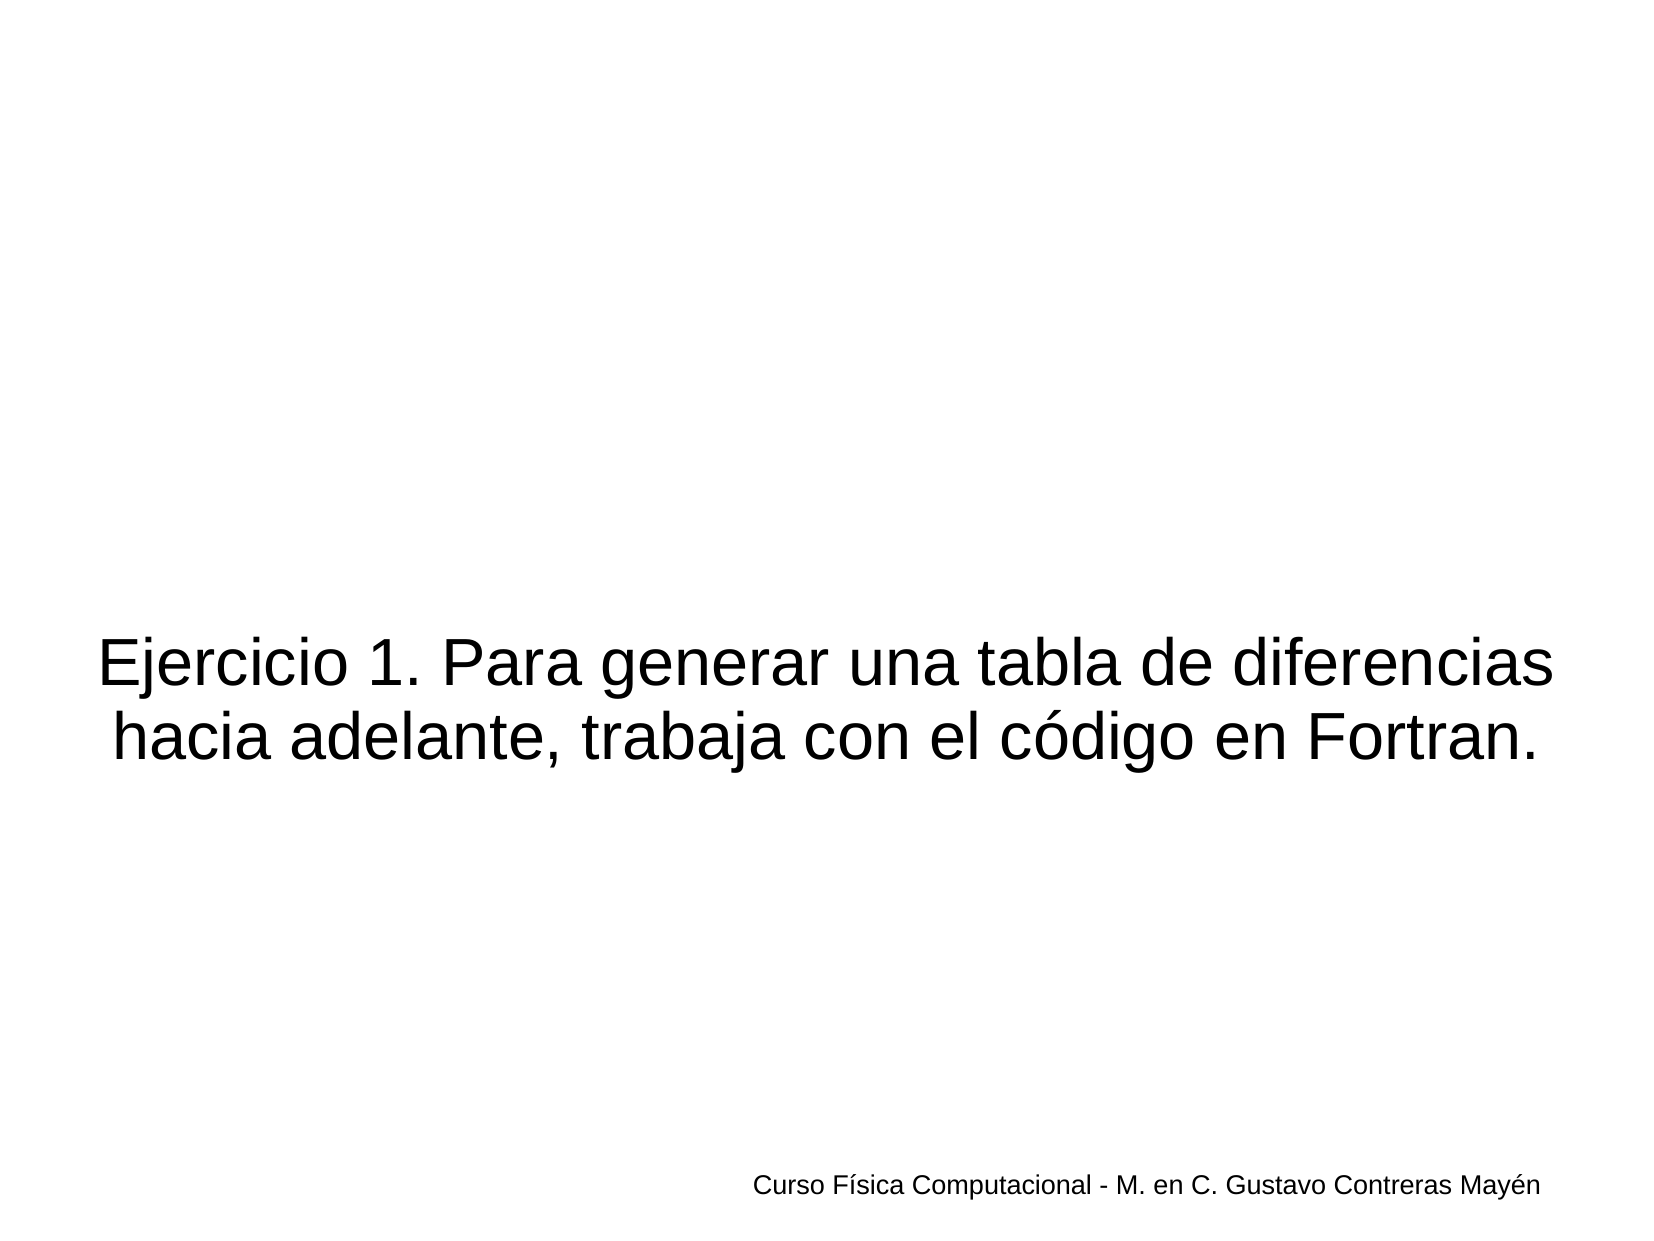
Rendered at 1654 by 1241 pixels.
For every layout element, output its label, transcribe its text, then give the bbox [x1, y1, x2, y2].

subtitle Ejercicio 1. Para generar una tabla de diferencias hacia adelante, trabaja con el código en Fortran. [82, 290, 1571, 1109]
